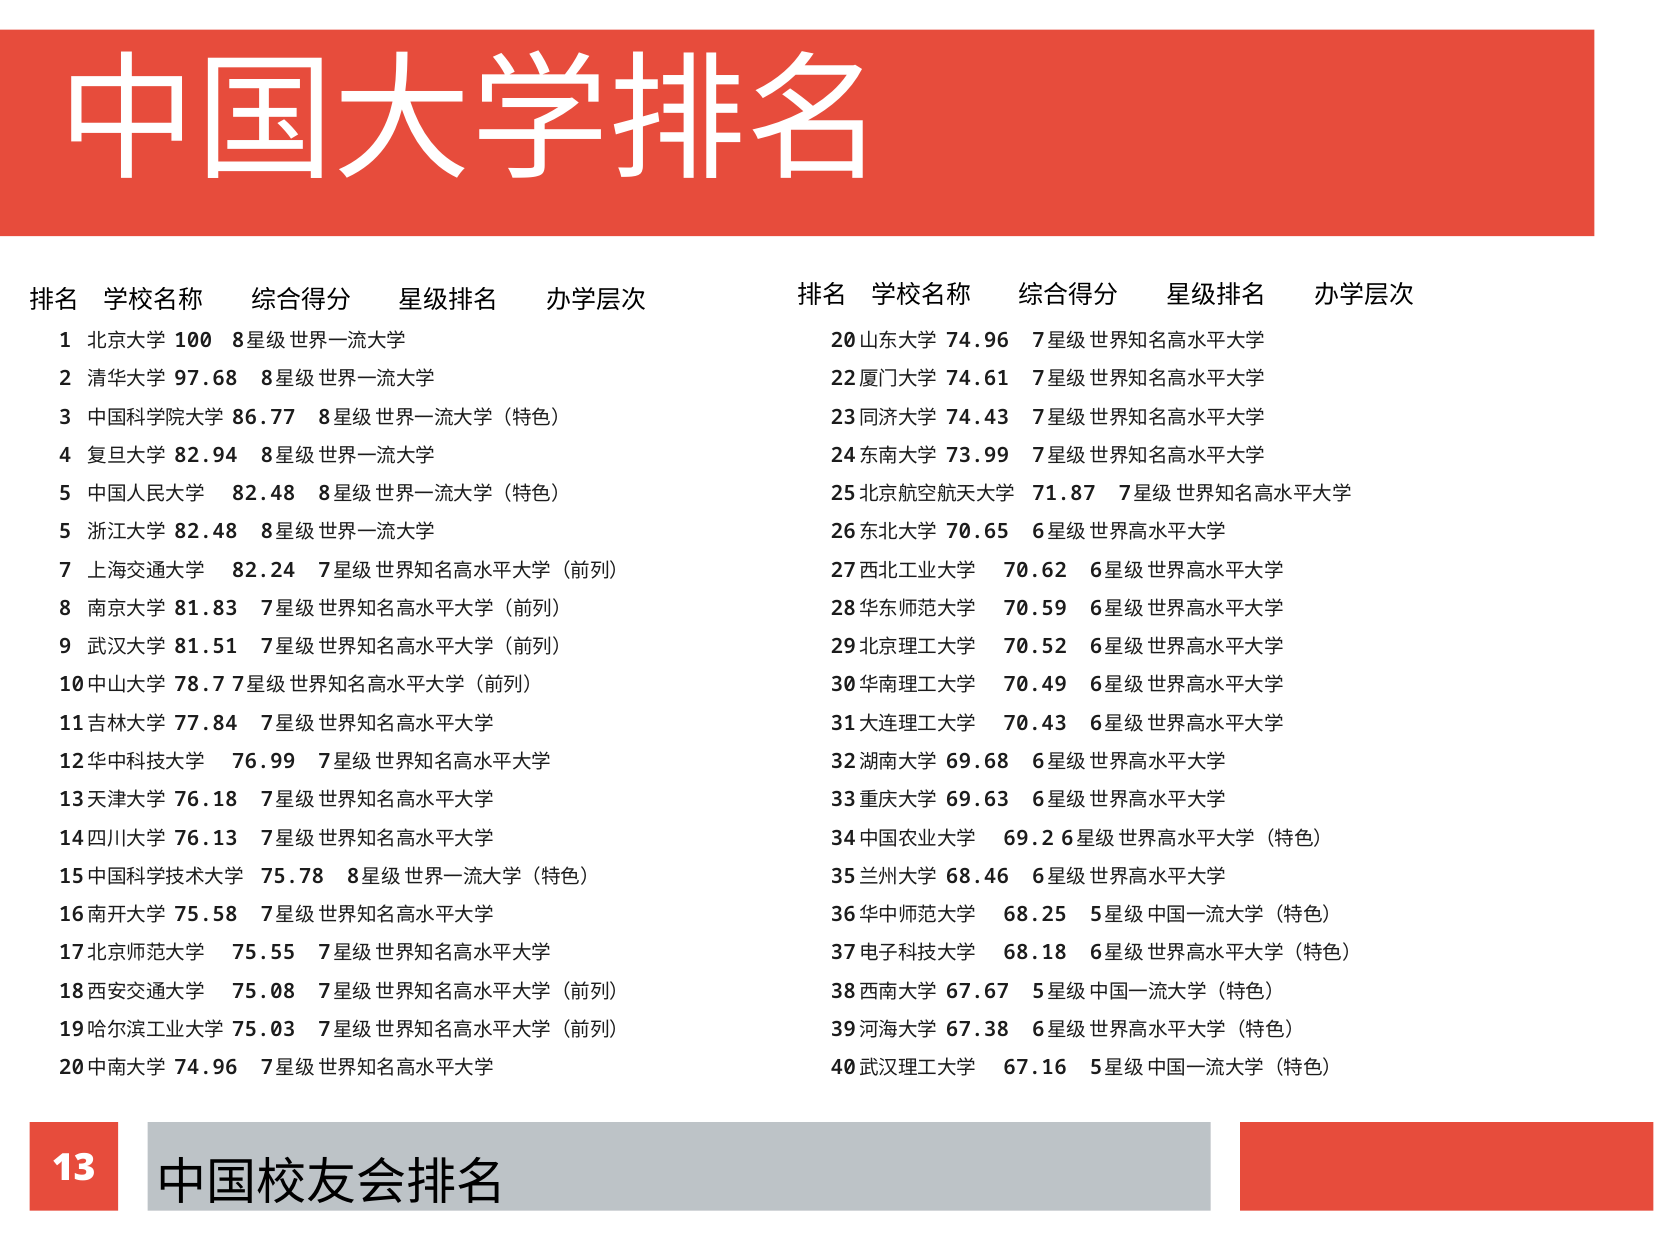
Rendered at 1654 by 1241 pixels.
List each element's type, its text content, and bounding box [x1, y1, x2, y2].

text_box 中国校友会排名 [141, 1133, 898, 1199]
title 中国大学排名 [59, 59, 1595, 207]
list 1 北京大学 100 8星级 世界一流大学 2 清华大学 97.68 8星级 世界一流大学 3 中国科学院大学 86.77 8星级 世界一流大学（特色） 4 复旦大学 82.94 8星级 世界一流大学 5 中国人民大学 82.48 8星级 世界一流大学（特色） 5 浙江大学 82.48 8星级 世界一流大学 7 上海交通大学 82.24 7星级 世界知名高水平大学（前列） 8 南京大学 81.83 7星级 世界知名高水平大学（前列） 9 武汉大学 81.51 7星级 世界知名高水平大学（前列） 10 中山大学 78.7 7星级 世界知名高水平大学（前列） 11 吉林大学 77.84 7星级 世界知名高水平大学 12 华中科技大学 76.99 7星级 世界知名高水平大学 13 天津大学 76.18 7星级 世界知名高水平大学 14 四川大学 76.13 7星级 世界知名高水平大学 15 中国科学技术大学 75.78 8星级 世界一流大学（特色） 16 南开大学 75.58 7星级 世界知名高水平大学 17 北京师范大学 75.55 7星级 世界知名高水平大学 18 西安交通大学 75.08 7星级 世界知名高水平大学（前列） 19 哈尔滨工业大学 75.03 7星级 世界知名高水平大学（前列） 20 中南大学 74.96 7星级 世界知名高水平大学 [59, 324, 794, 1093]
text_box 排名 学校名称 综合得分 星级排名 办学层次 [782, 267, 1430, 308]
list 20 山东大学 74.96 7星级 世界知名高水平大学 22 厦门大学 74.61 7星级 世界知名高水平大学 23 同济大学 74.43 7星级 世界知名高水平大学 24 东南大学 73.99 7星级 世界知名高水平大学 25 北京航空航天大学 71.87 7星级 世界知名高水平大学 26 东北大学 70.65 6星级 世界高水平大学 27 西北工业大学 70.62 6星级 世界高水平大学 28 华东师范大学 70.59 6星级 世界高水平大学 29 北京理工大学 70.52 6星级 世界高水平大学 30 华南理工大学 70.49 6星级 世界高水平大学 31 大连理工大学 70.43 6星级 世界高水平大学 32 湖南大学 69.68 6星级 世界高水平大学 33 重庆大学 69.63 6星级 世界高水平大学 34 中国农业大学 69.2 6星级 世界高水平大学（特色） 35 兰州大学 68.46 6星级 世界高水平大学 36 华中师范大学 68.25 5星级 中国一流大学（特色） 37 电子科技大学 68.18 6星级 世界高水平大学（特色） 38 西南大学 67.67 5星级 中国一流大学（特色） 39 河海大学 67.38 6星级 世界高水平大学（特色） 40 武汉理工大学 67.16 5星级 中国一流大学（特色） [830, 324, 1566, 1093]
text_box 排名 学校名称 综合得分 星级排名 办学层次 [15, 271, 662, 312]
